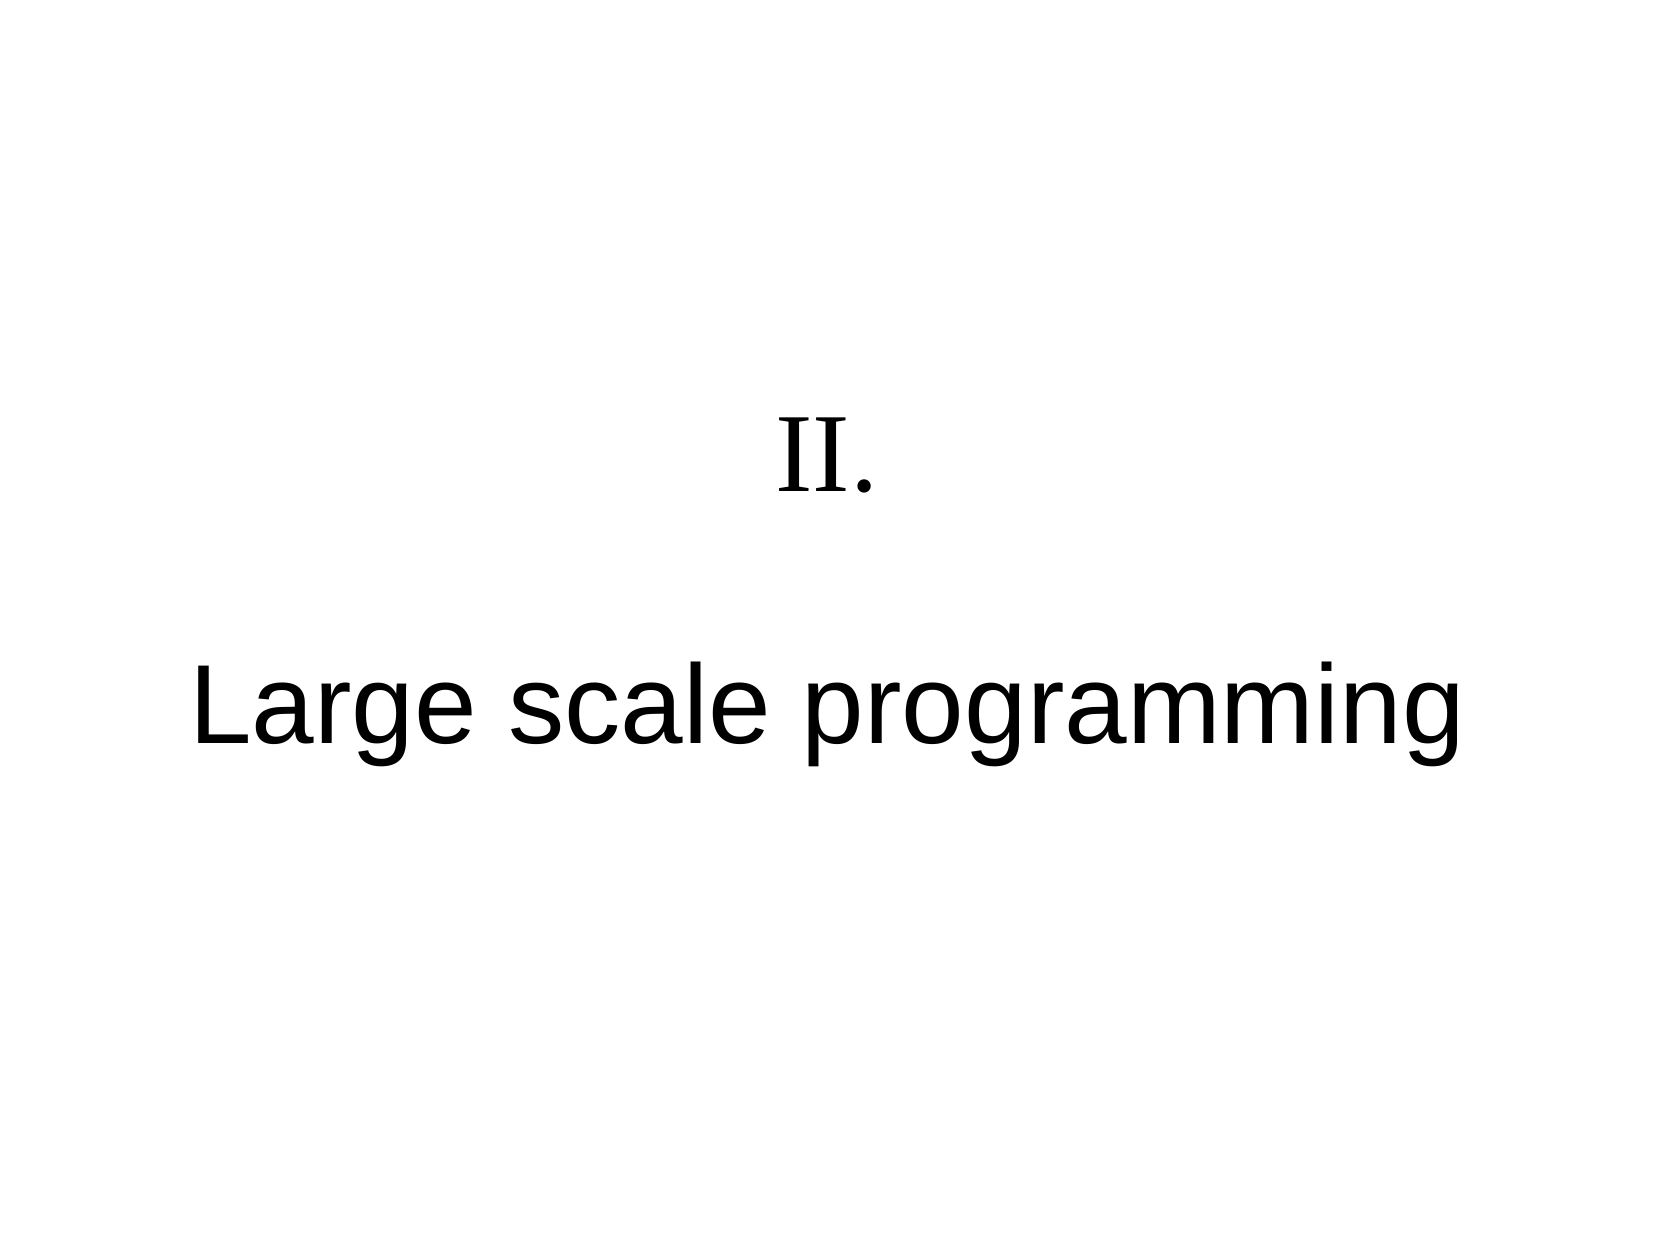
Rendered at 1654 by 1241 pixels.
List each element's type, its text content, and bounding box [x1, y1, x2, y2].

subtitle II. Large scale programming [82, 49, 1571, 1109]
